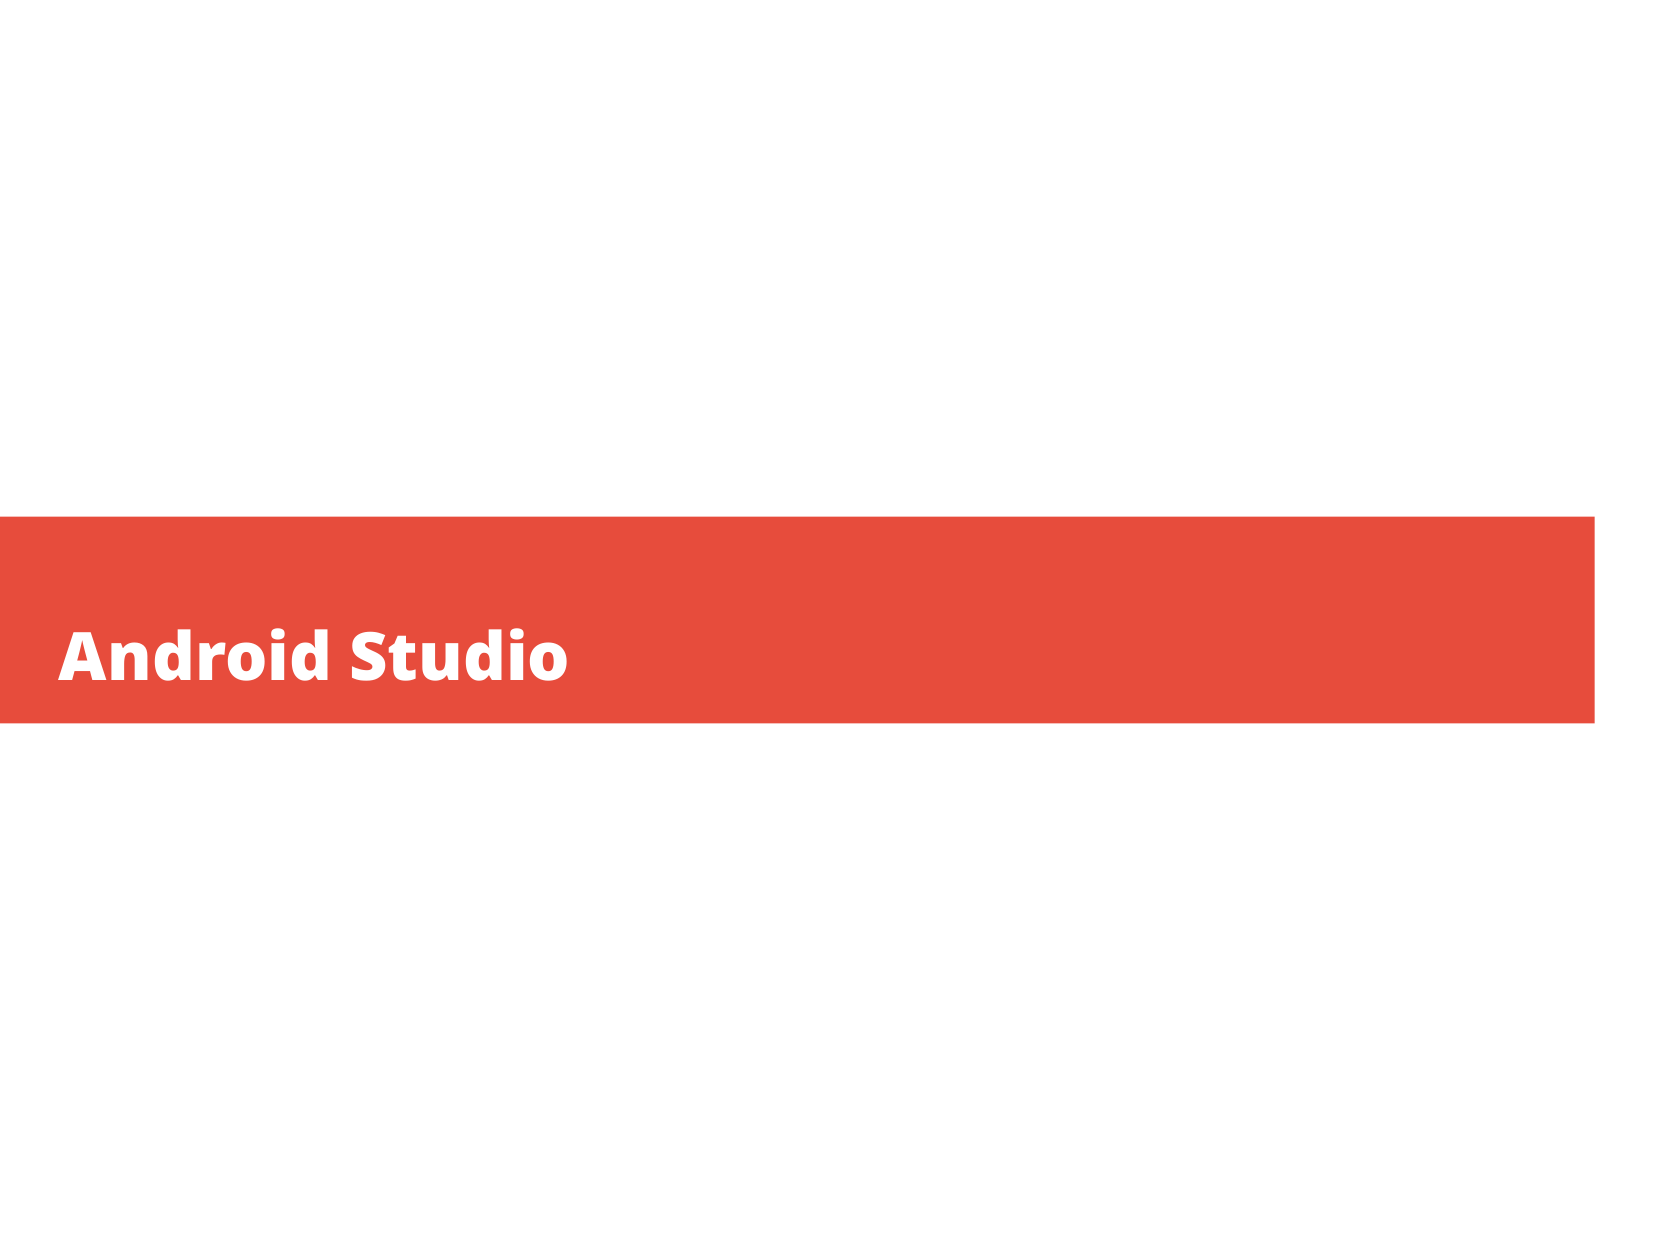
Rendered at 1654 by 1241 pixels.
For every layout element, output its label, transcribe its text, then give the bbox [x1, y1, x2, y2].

title Android Studio [59, 546, 1595, 694]
